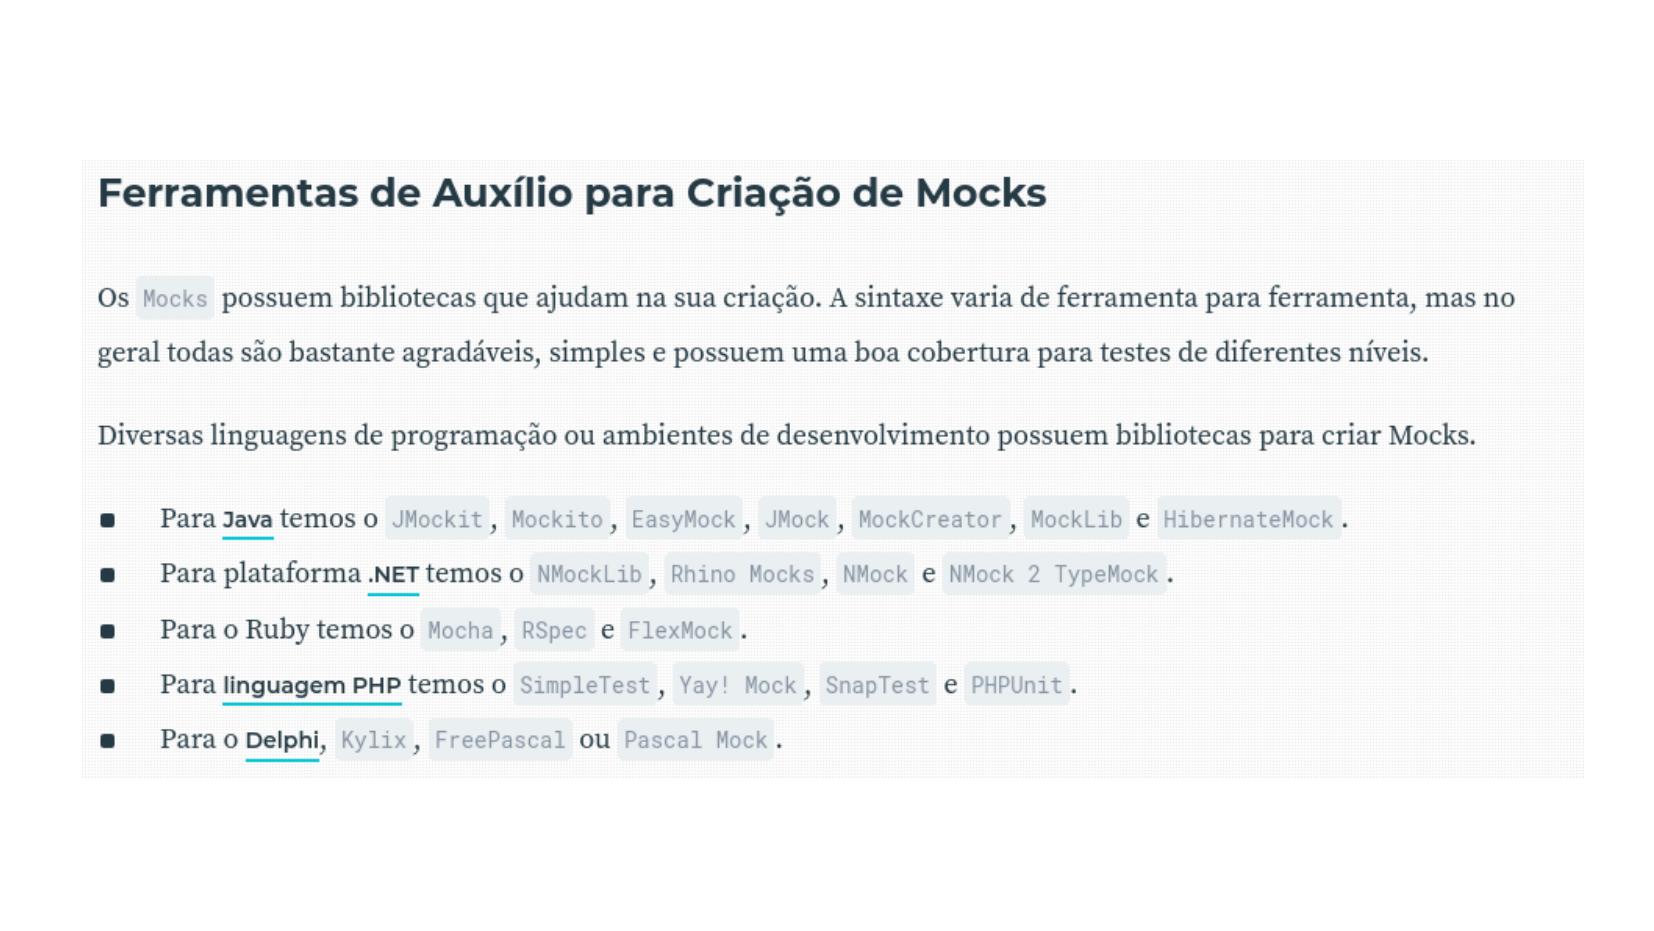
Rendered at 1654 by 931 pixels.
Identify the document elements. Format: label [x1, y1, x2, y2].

picture [82, 160, 1584, 778]
